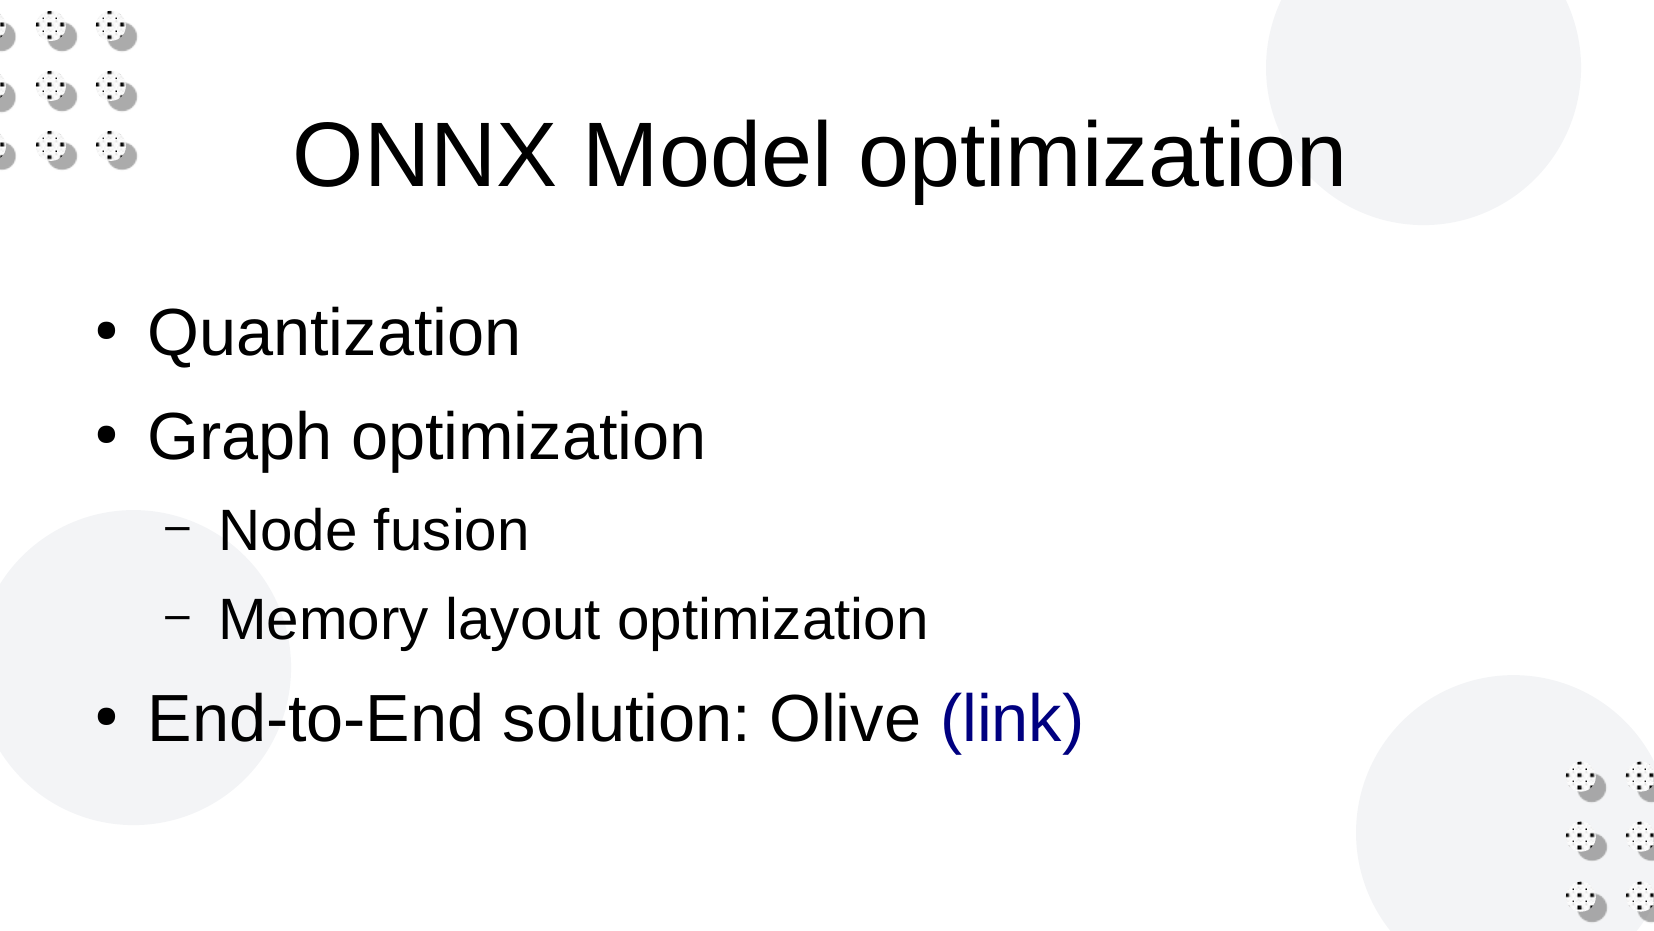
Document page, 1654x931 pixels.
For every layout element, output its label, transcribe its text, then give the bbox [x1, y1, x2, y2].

picture [1625, 821, 1654, 852]
title ONNX Model optimization [76, 76, 1565, 233]
picture [95, 10, 126, 41]
picture [99, 70, 123, 76]
picture [1565, 761, 1596, 792]
picture [0, 74, 6, 99]
picture [0, 13, 6, 38]
picture [1625, 881, 1654, 912]
picture [0, 133, 7, 159]
picture [35, 130, 67, 161]
list Quantization Graph optimization Node fusion Memory layout optimization End-to-End solution: Olive (link) [76, 295, 1565, 835]
picture [1565, 881, 1596, 912]
picture [1625, 761, 1654, 792]
picture [1565, 821, 1596, 852]
picture [35, 10, 66, 41]
picture [35, 70, 66, 101]
